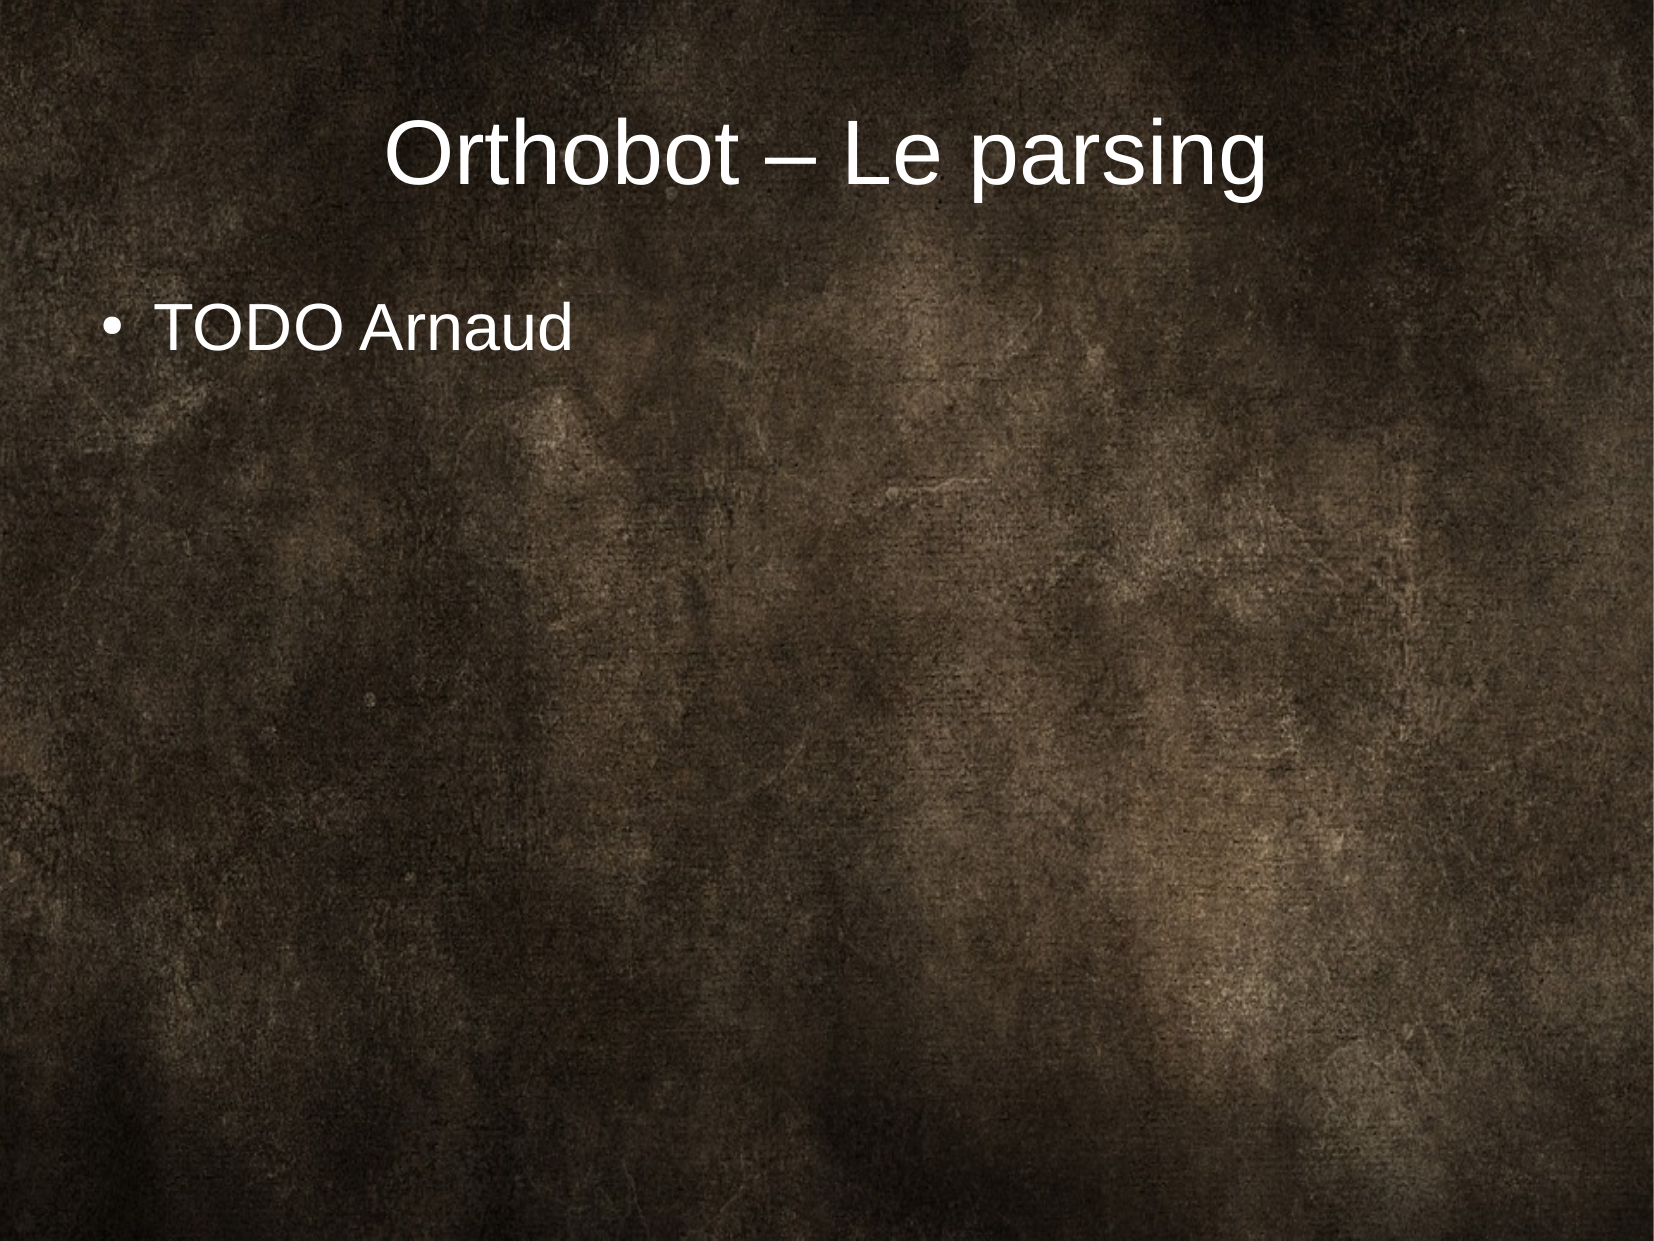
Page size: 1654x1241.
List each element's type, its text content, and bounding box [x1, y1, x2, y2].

list TODO Arnaud [82, 290, 1571, 1010]
title Orthobot – Le parsing [82, 49, 1571, 257]
picture [0, 0, 1654, 1241]
